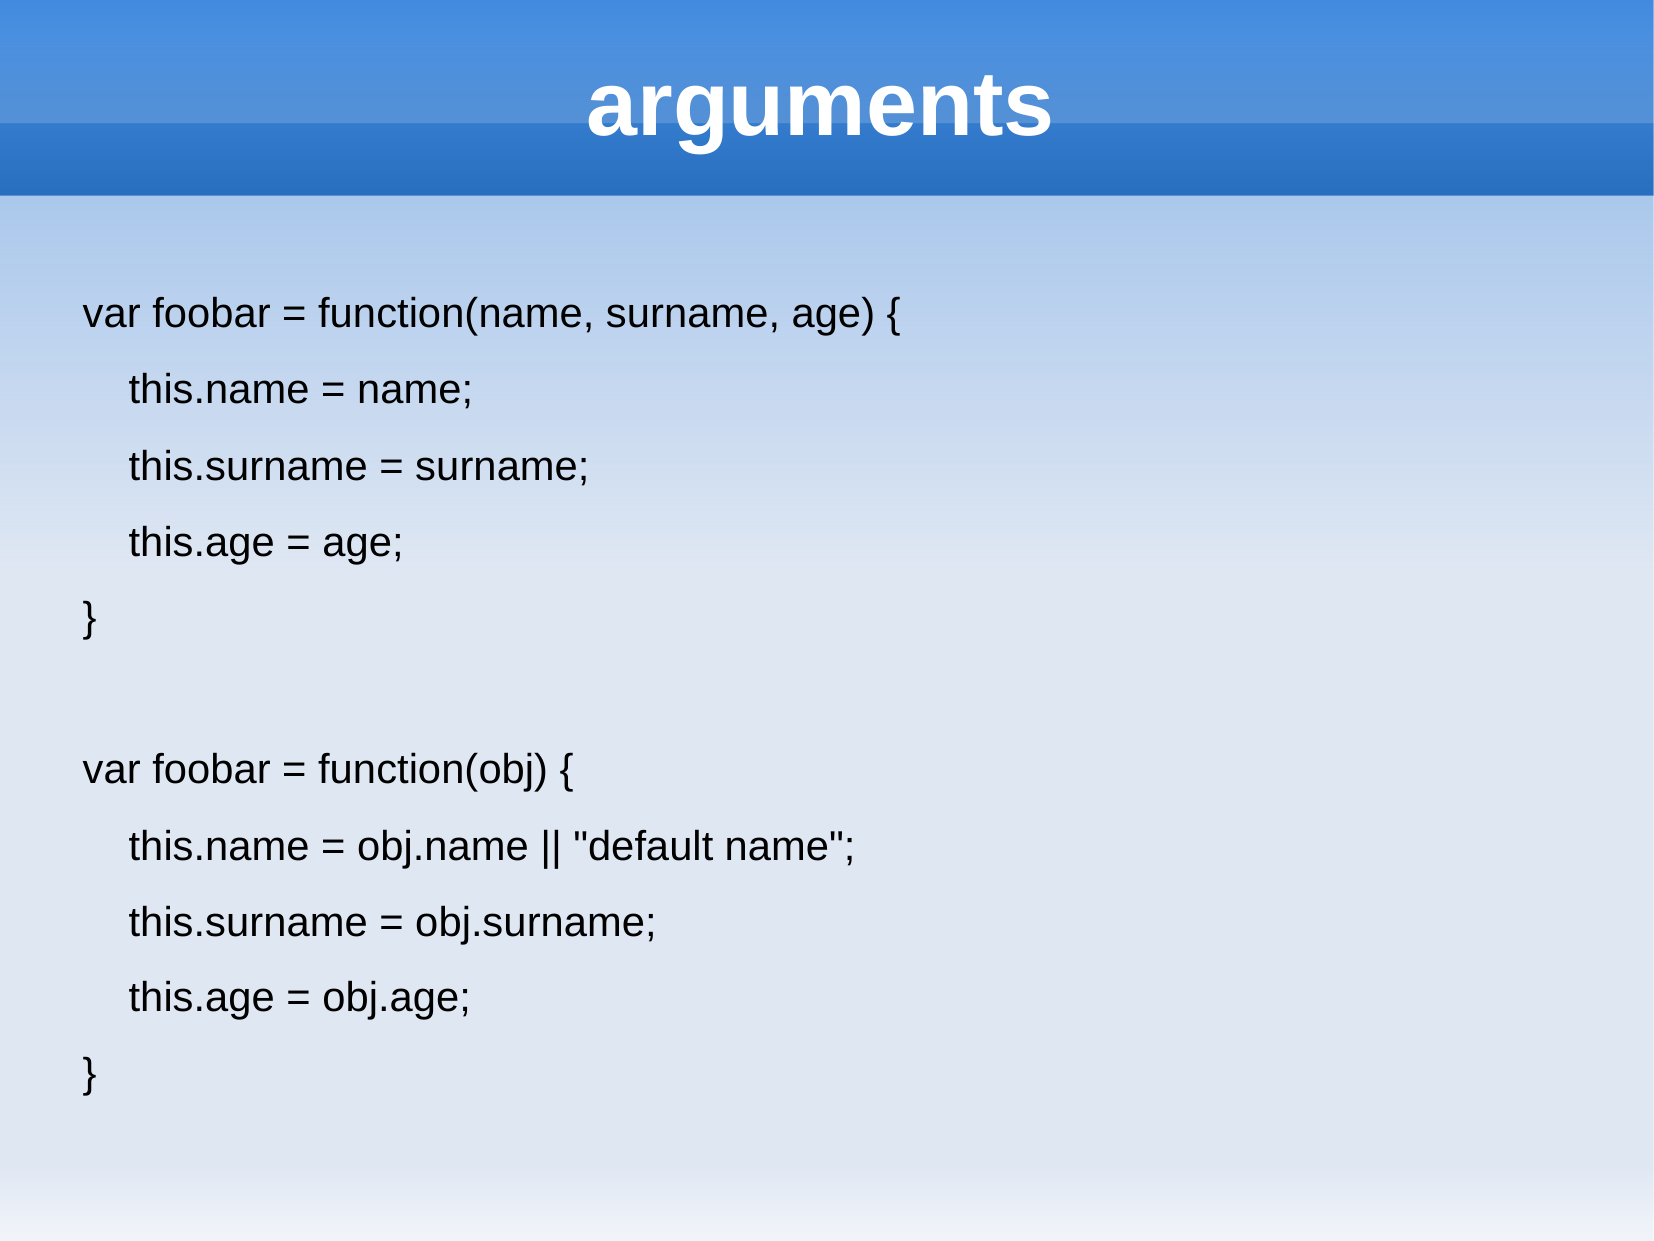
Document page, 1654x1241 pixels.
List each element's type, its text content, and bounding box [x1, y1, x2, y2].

picture [0, 0, 1654, 1241]
list var foobar = function(name, surname, age) { this.name = name; this.surname = surname; this.age = age; } var foobar = function(obj) { this.name = obj.name || "default name"; this.surname = obj.surname; this.age = obj.age; } [82, 290, 1571, 1173]
title arguments [76, 7, 1565, 200]
